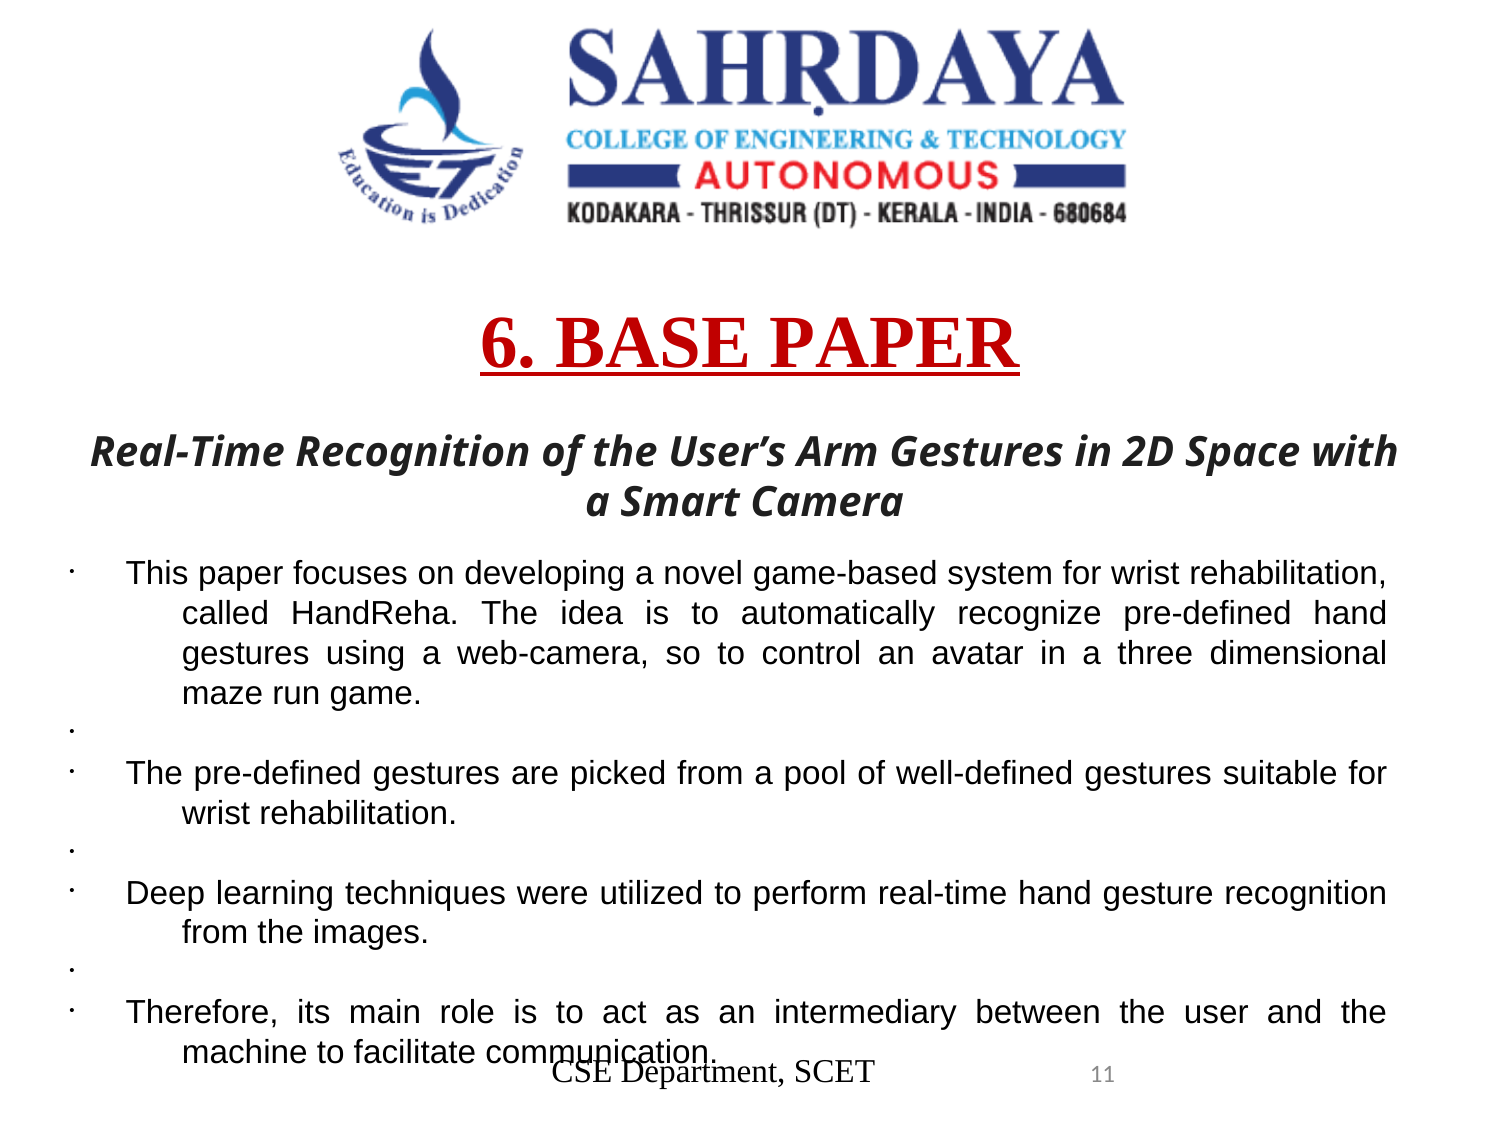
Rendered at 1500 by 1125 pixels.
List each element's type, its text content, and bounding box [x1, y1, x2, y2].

text_box [249, 1047, 257, 1062]
text_box [186, 1047, 193, 1062]
text_box [688, 498, 696, 511]
text_box [196, 1047, 204, 1062]
text_box [887, 498, 895, 511]
text_box [783, 498, 791, 511]
text_box [593, 498, 601, 511]
picture [284, 0, 1177, 265]
text_box [294, 1047, 303, 1053]
text_box [275, 1047, 283, 1062]
text_box [213, 1054, 222, 1061]
text_box This paper focuses on developing a novel game-based system for wrist rehabilitation, called HandReha. The idea is to automatically recognize pre-defined hand gestures using a web-camera, so to control an avatar in a three dimensional maze run game. The pre-defined gestures are picked from a pool of well-defined gestures suitable for wrist rehabilitation. Deep learning techniques were utilized to perform real-time hand gesture recognition from the images. Therefore, its main role is to act as an intermediary between the user and the machine to facilitate communication. [54, 543, 1405, 1023]
text_box [75, 162, 1443, 1103]
text_box Real-Time Recognition of the User’s Arm Gestures in 2D Space with a Smart Camera [69, 417, 1420, 498]
text_box 6. BASE PAPER [75, 285, 1426, 365]
text_box CSE Department, SCET [312, 1037, 1201, 1098]
